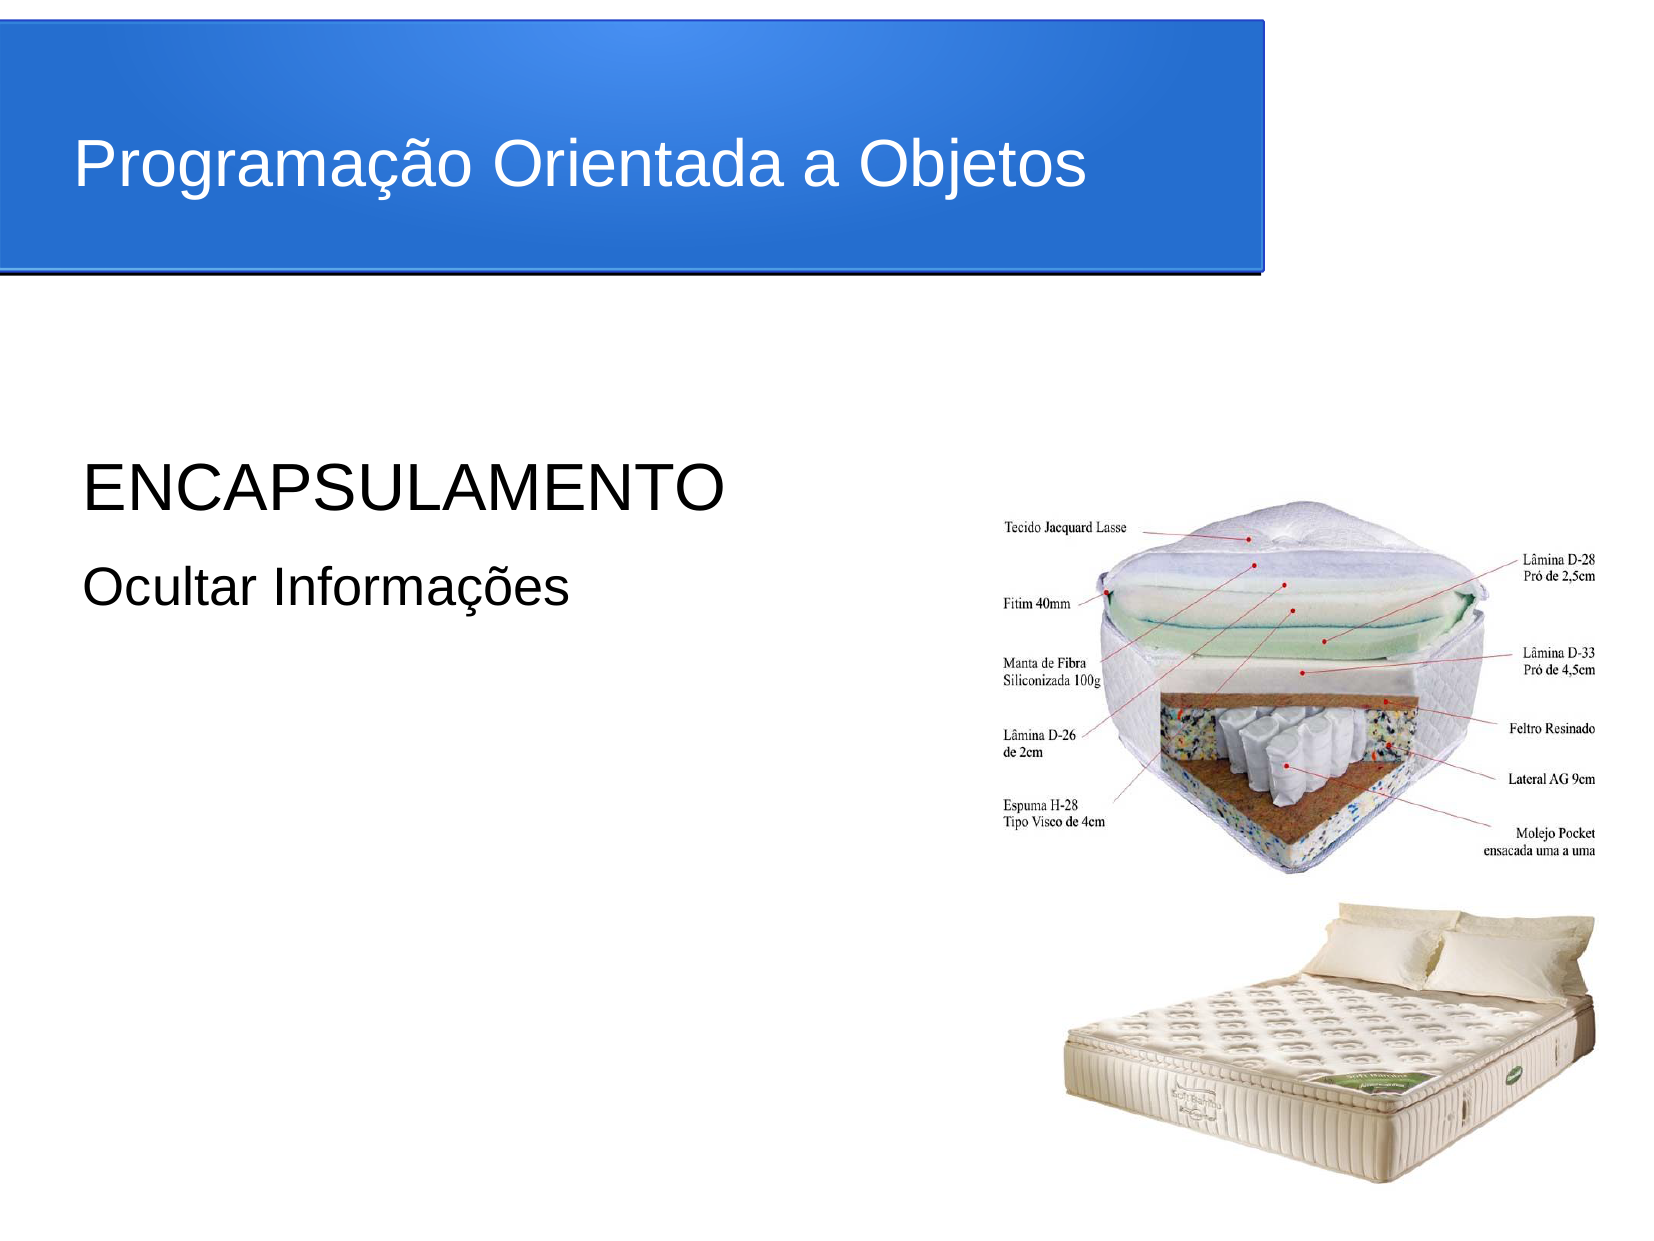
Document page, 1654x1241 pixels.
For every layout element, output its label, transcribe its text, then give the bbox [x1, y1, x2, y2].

picture [1003, 484, 1599, 1193]
list ENCAPSULAMENTO Ocultar Informações [82, 343, 1538, 1063]
text_box Programação Orientada a Objetos [73, 125, 1123, 201]
